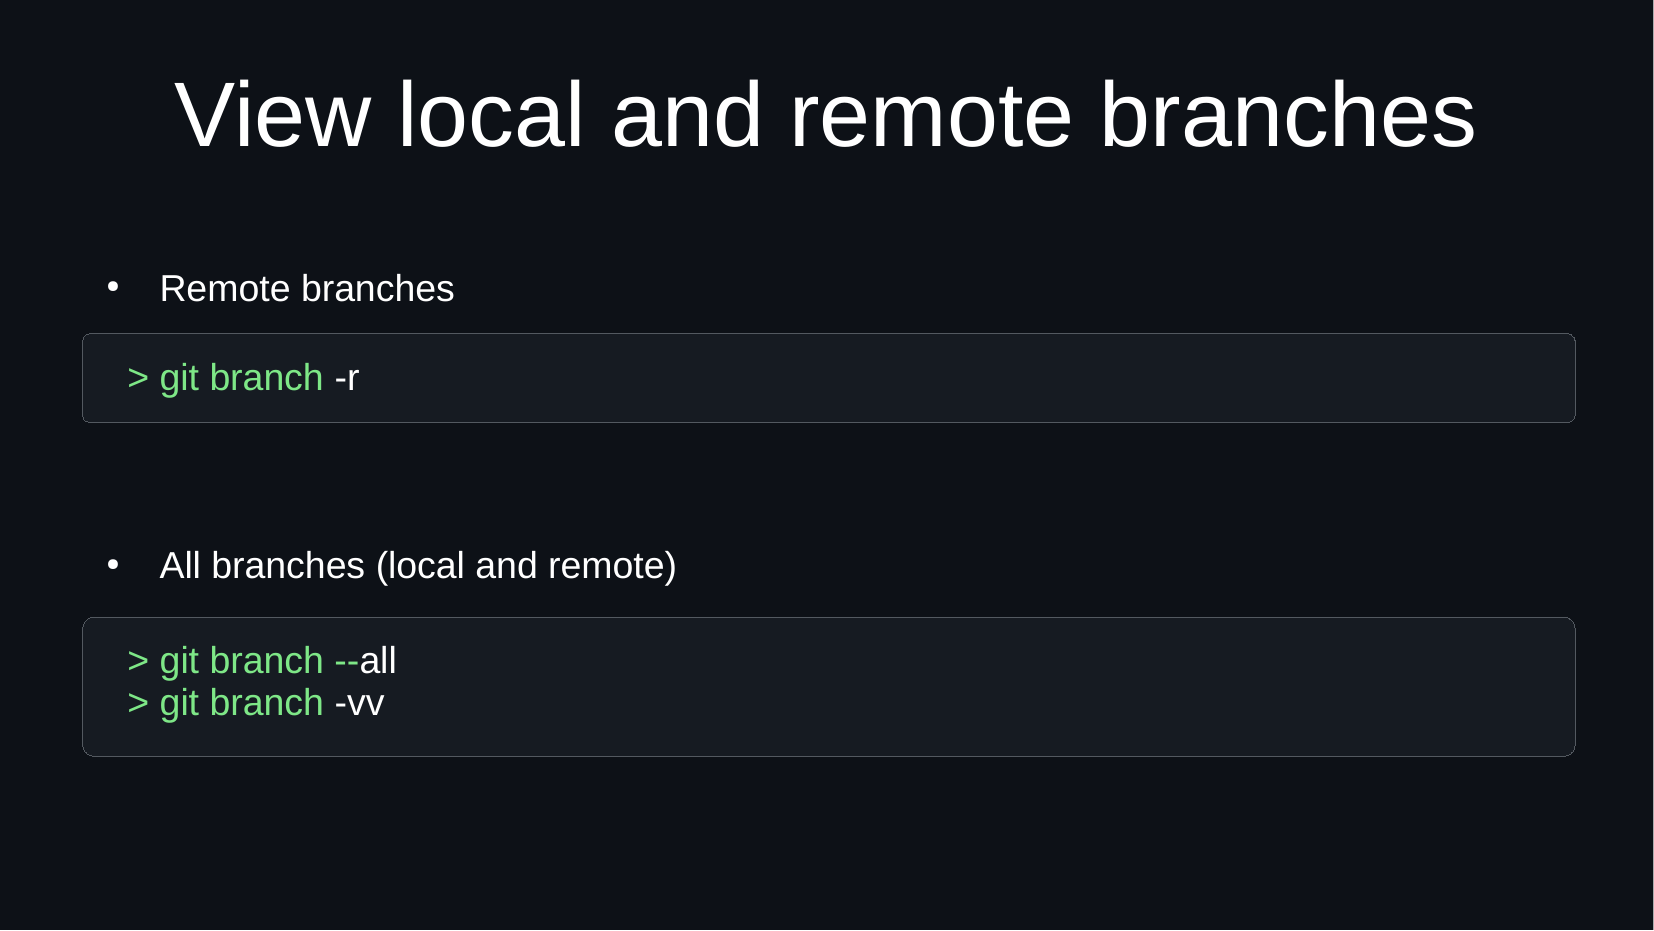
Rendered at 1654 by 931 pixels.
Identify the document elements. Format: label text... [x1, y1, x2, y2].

title View local and remote branches [82, 37, 1571, 193]
text_box > git branch -r [112, 349, 1576, 448]
text_box [82, 617, 1576, 757]
list Remote branches [88, 267, 1577, 319]
text_box > git branch --all > git branch -vv [112, 632, 1576, 732]
text_box [82, 333, 1576, 423]
list All branches (local and remote) [88, 544, 1577, 596]
